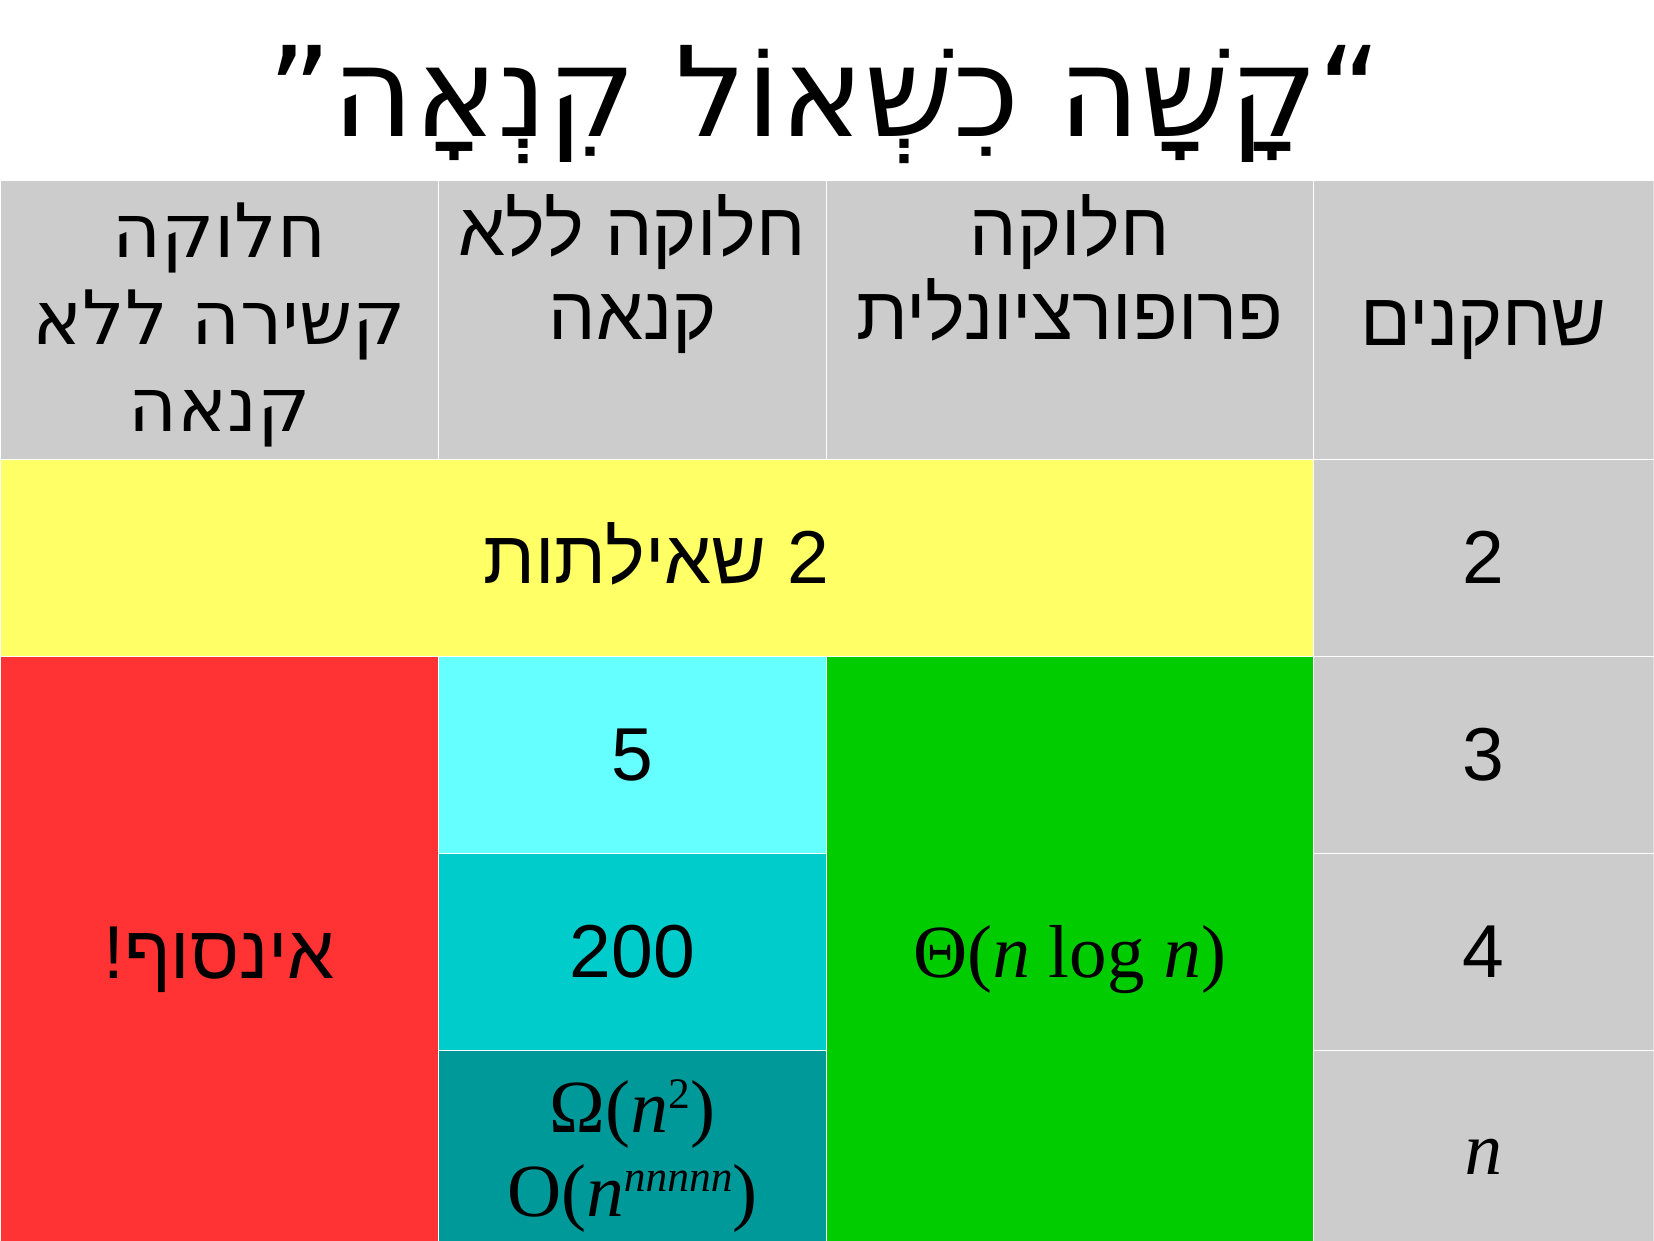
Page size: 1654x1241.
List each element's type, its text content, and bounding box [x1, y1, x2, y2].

table_cell Θ(n log n) [827, 657, 1313, 1241]
title “קָשָׁה כִשְׁאוֹל קִנְאָה” [30, 7, 1654, 166]
table_cell 2 שאילתות [1, 460, 1313, 656]
table_header שחקנים [1314, 181, 1654, 459]
table_cell 200 [439, 854, 826, 1050]
table_cell 5 [439, 657, 826, 853]
table_cell 4 [1314, 854, 1654, 1050]
table_header חלוקה קשירה ללא קנאה [1, 181, 438, 459]
table_header חלוקה פרופורציונלית [827, 181, 1313, 459]
table_cell 3 [1314, 657, 1654, 853]
table_cell 2 [1314, 460, 1654, 656]
table_header חלוקה ללא קנאה [439, 181, 826, 459]
table_cell Ω(n2) O(nnnnnn) [439, 1051, 826, 1241]
table_cell n [1314, 1051, 1654, 1241]
table_cell אינסוף! [1, 657, 438, 1241]
